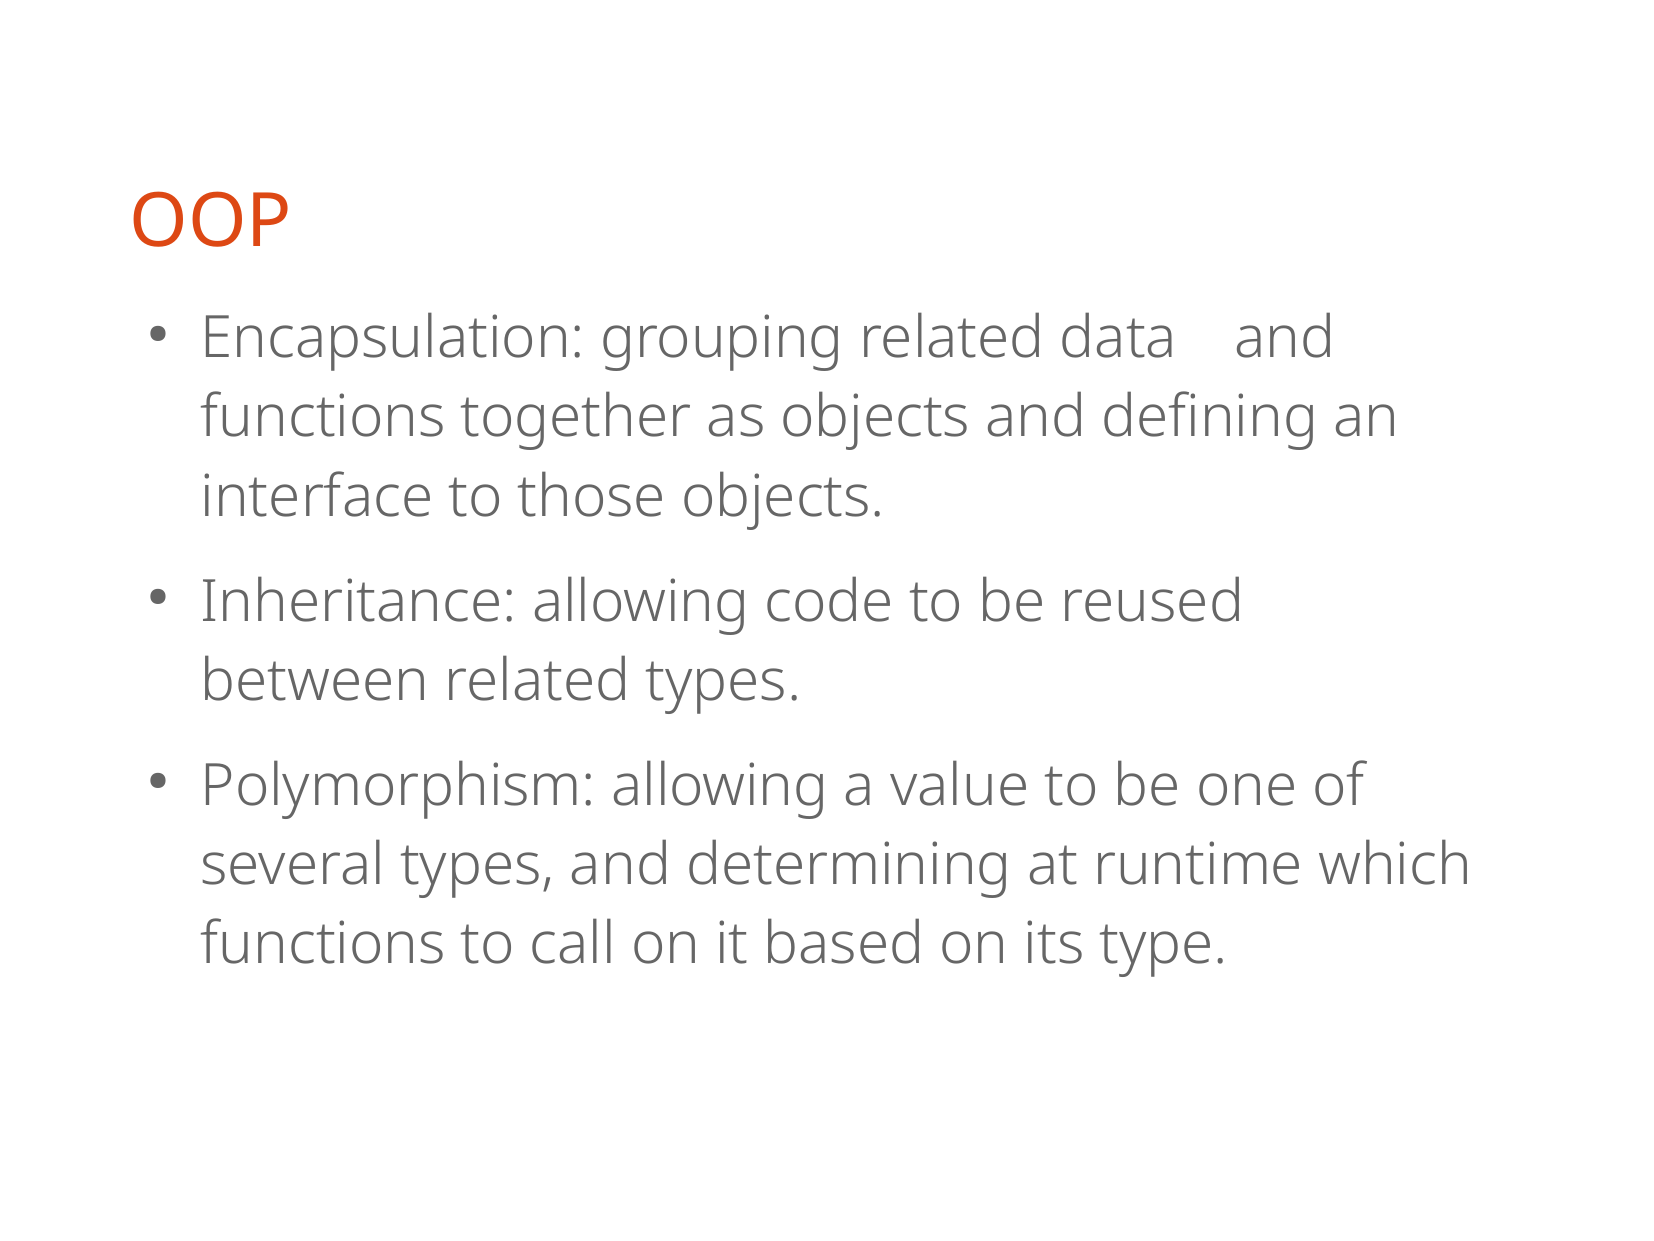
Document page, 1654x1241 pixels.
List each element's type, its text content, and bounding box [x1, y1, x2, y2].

list Encapsulation: grouping related data and functions together as objects and defining an interface to those objects. Inheritance: allowing code to be reused between related types. Polymorphism: allowing a value to be one of several types, and determining at runtime which functions to call on it based on its type. [129, 295, 1518, 1010]
title OOP [129, 153, 1518, 281]
